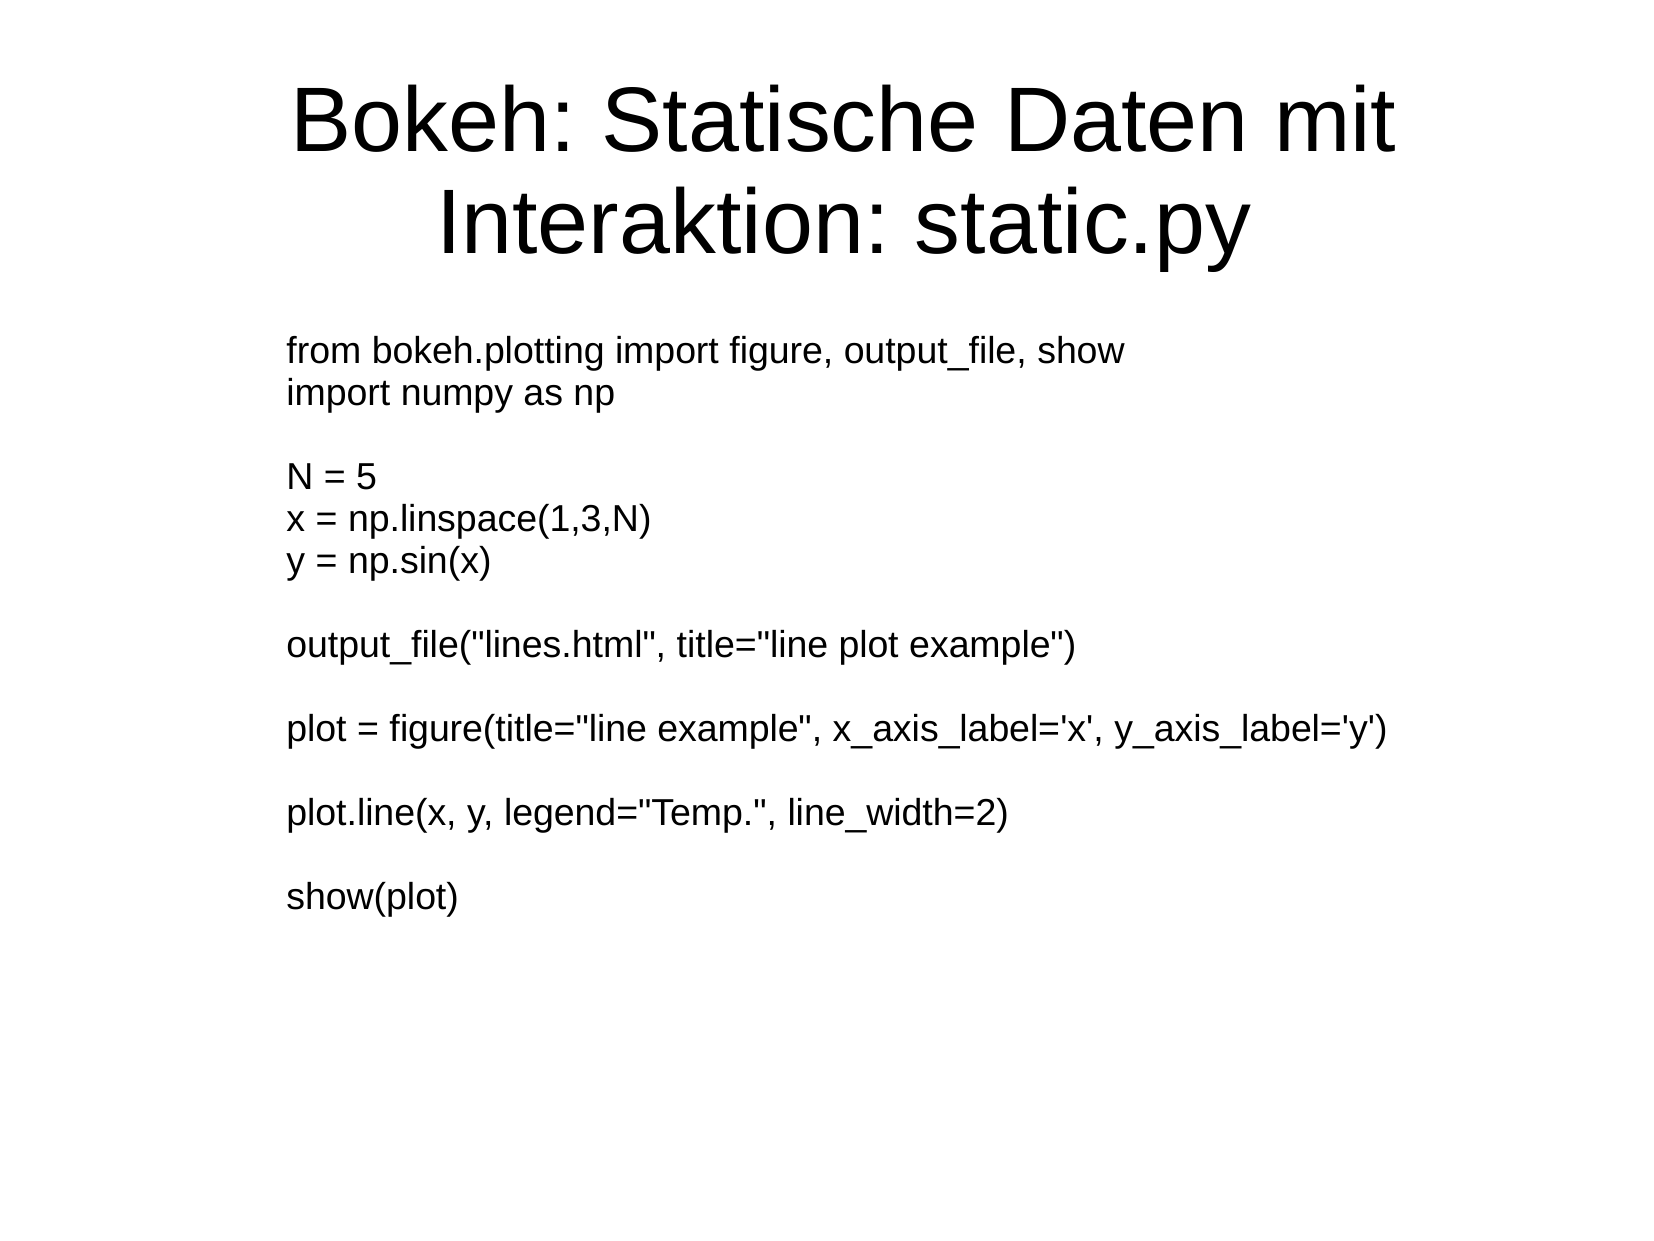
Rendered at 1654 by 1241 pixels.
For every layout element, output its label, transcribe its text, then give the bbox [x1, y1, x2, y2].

title Bokeh: Statische Daten mit Interaktion: static.py [82, 67, 1571, 275]
text_box from bokeh.plotting import figure, output_file, show import numpy as np N = 5 x = np.linspace(1,3,N) y = np.sin(x) output_file("lines.html", title="line plot example") plot = figure(title="line example", x_axis_label='x', y_axis_label='y') plot.line(x, y, legend="Temp.", line_width=2) show(plot) [271, 322, 1483, 1052]
